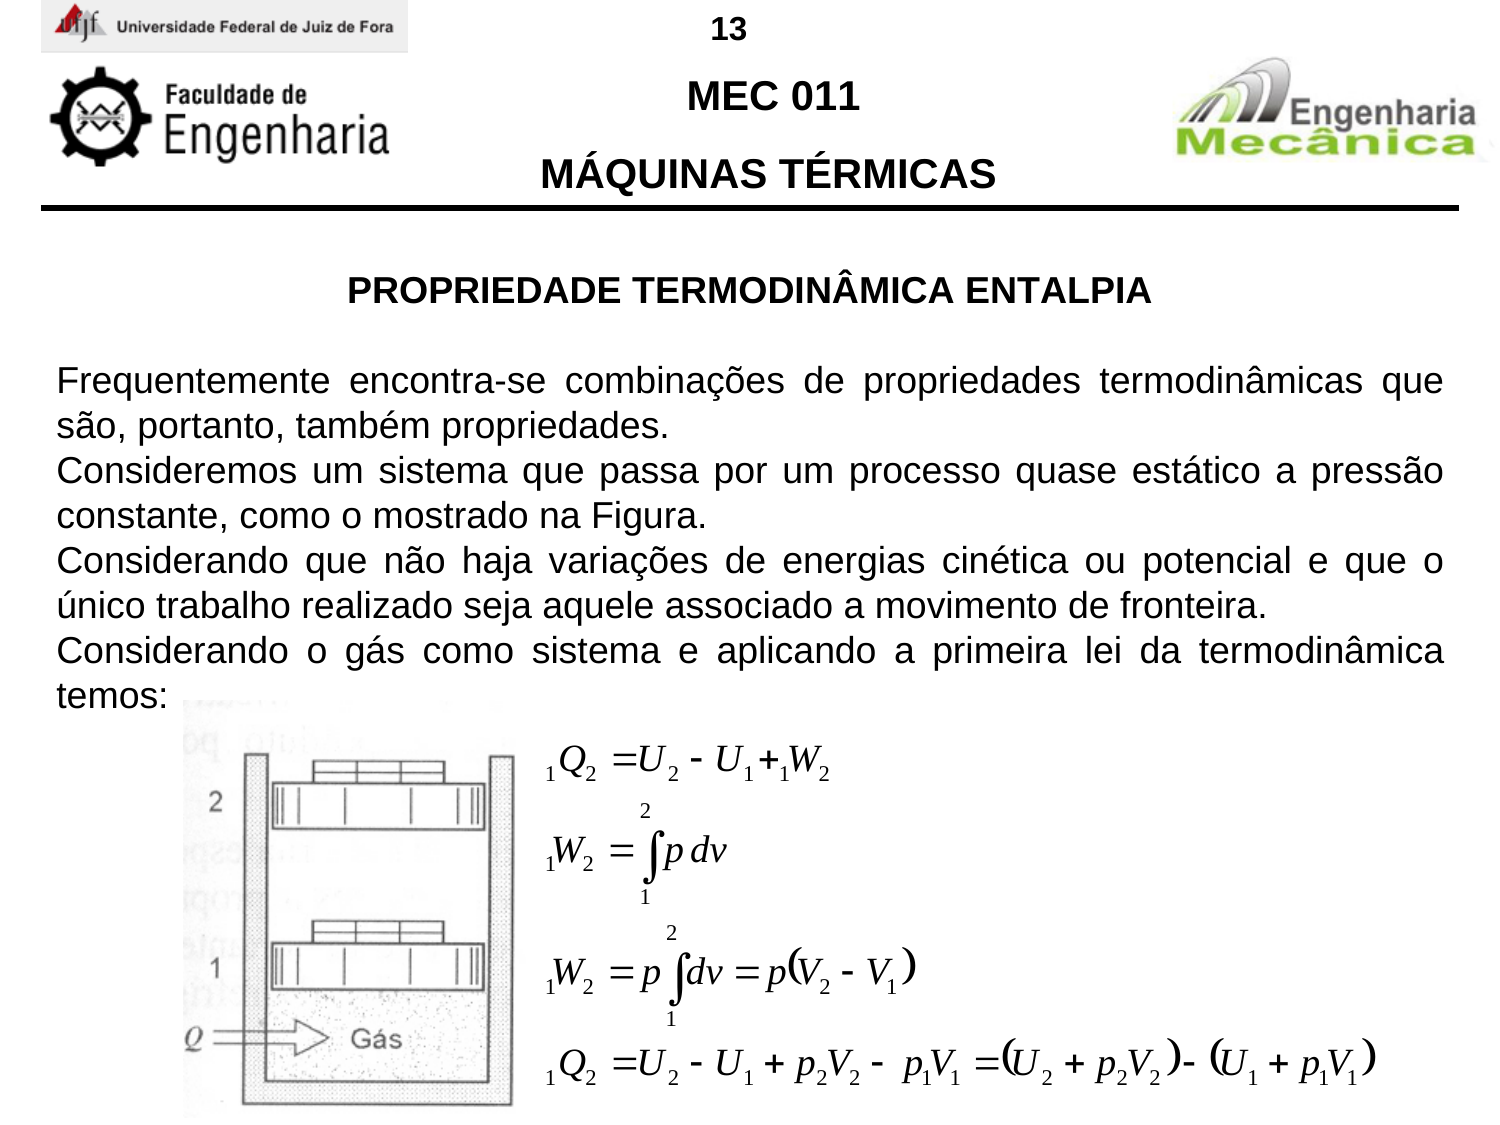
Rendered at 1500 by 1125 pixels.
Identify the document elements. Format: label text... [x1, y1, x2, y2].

picture [41, 0, 408, 174]
picture [183, 700, 526, 1118]
picture [1151, 54, 1500, 167]
text_box PROPRIEDADE TERMODINÂMICA ENTALPIA Frequentemente encontra-se combinações de propriedades termodinâmicas que são, portanto, também propriedades. Consideremos um sistema que passa por um processo quase estático a pressão constante, como o mostrado na Figura. Considerando que não haja variações de energias cinética ou potencial e que o único trabalho realizado seja aquele associado a movimento de fronteira. Considerando o gás como sistema e aplicando a primeira lei da termodinâmica temos: [41, 258, 1459, 724]
chart [537, 733, 1380, 1094]
